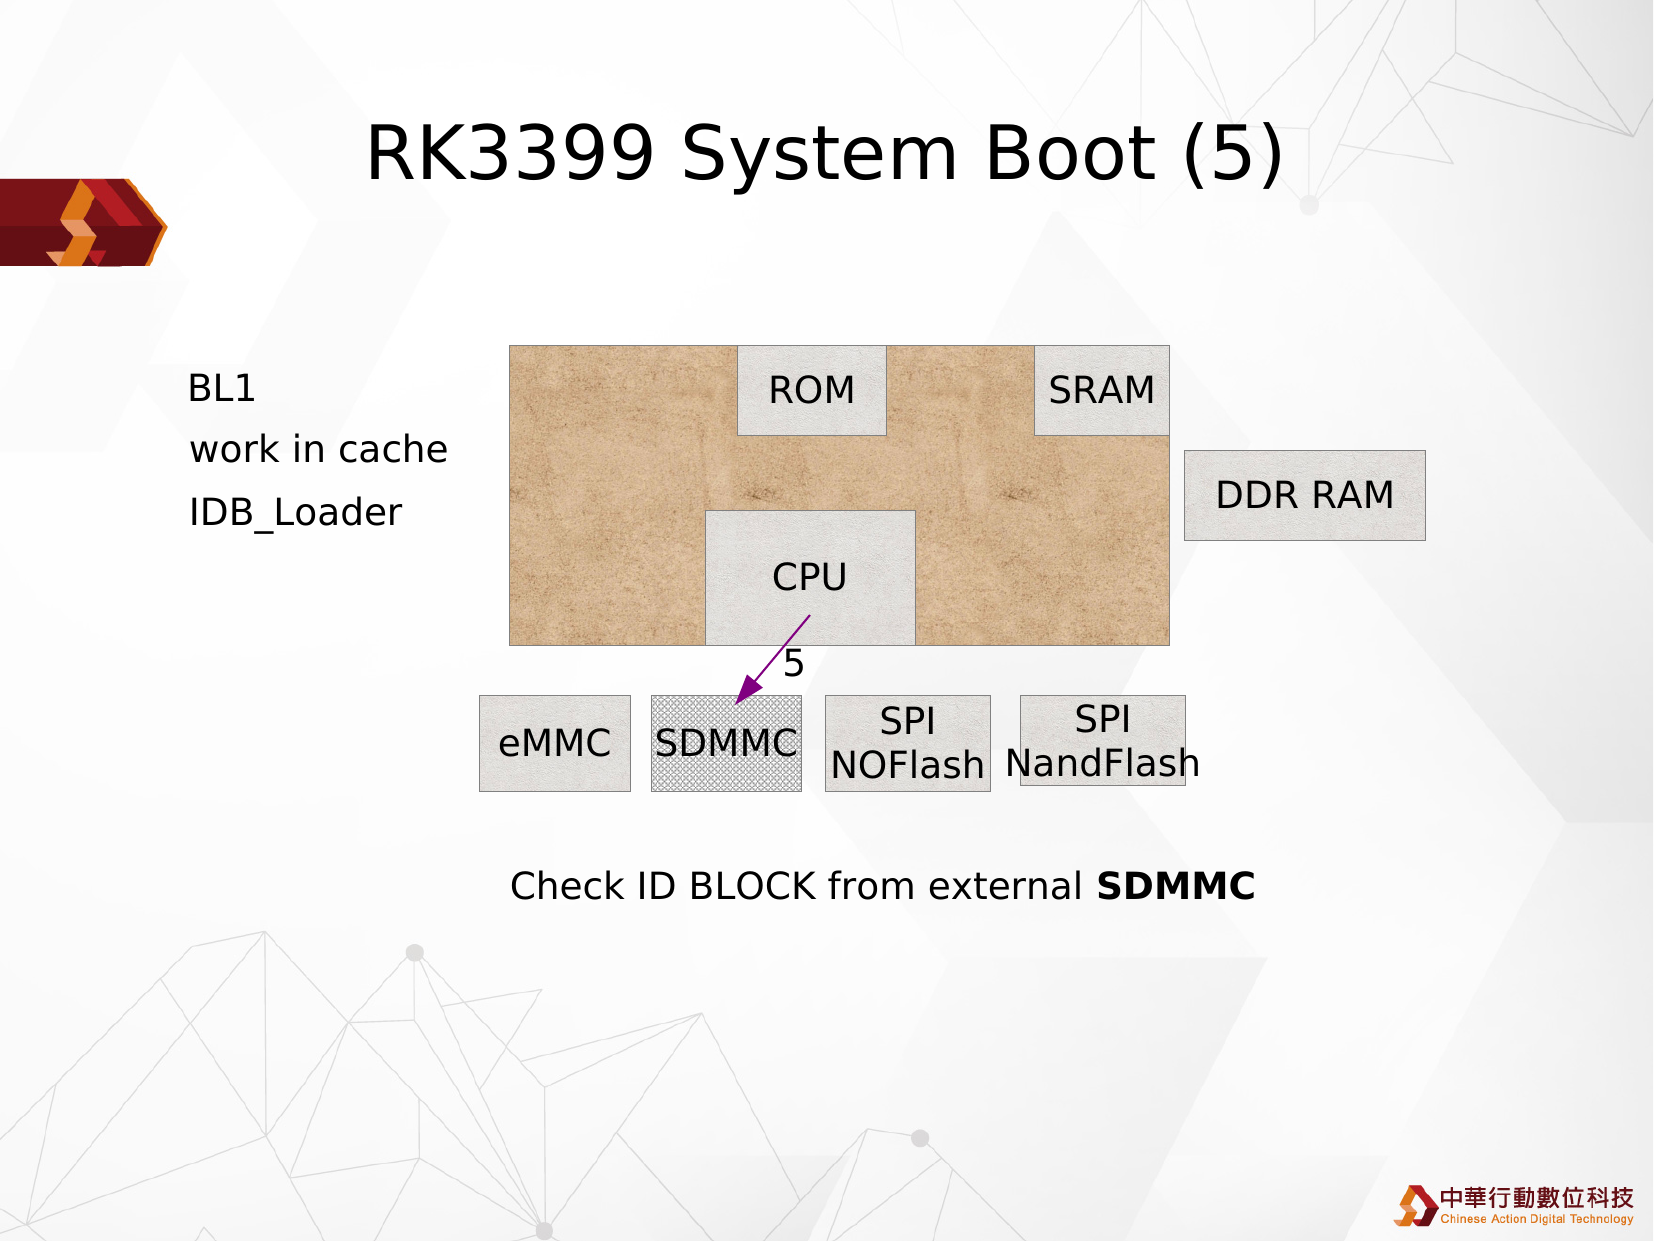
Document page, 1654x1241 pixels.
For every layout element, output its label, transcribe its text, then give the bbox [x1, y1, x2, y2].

text_box ROM [737, 345, 887, 436]
text_box Check ID BLOCK from external SDMMC [495, 857, 1291, 946]
text_box BL1 [172, 350, 346, 475]
text_box SDMMC [651, 695, 802, 792]
text_box SPI NandFlash [1020, 695, 1186, 786]
title RK3399 System Boot (5) [82, 49, 1570, 257]
text_box [509, 345, 1170, 646]
picture [0, 0, 1654, 1241]
text_box work in cache [174, 420, 475, 489]
text_box SRAM [1034, 345, 1170, 436]
text_box 5 [767, 633, 828, 693]
text_box SPI NOFlash [825, 695, 991, 792]
text_box IDB_Loader [174, 482, 418, 542]
text_box DDR RAM [1184, 450, 1426, 541]
text_box eMMC [479, 695, 631, 792]
text_box CPU [705, 510, 916, 646]
